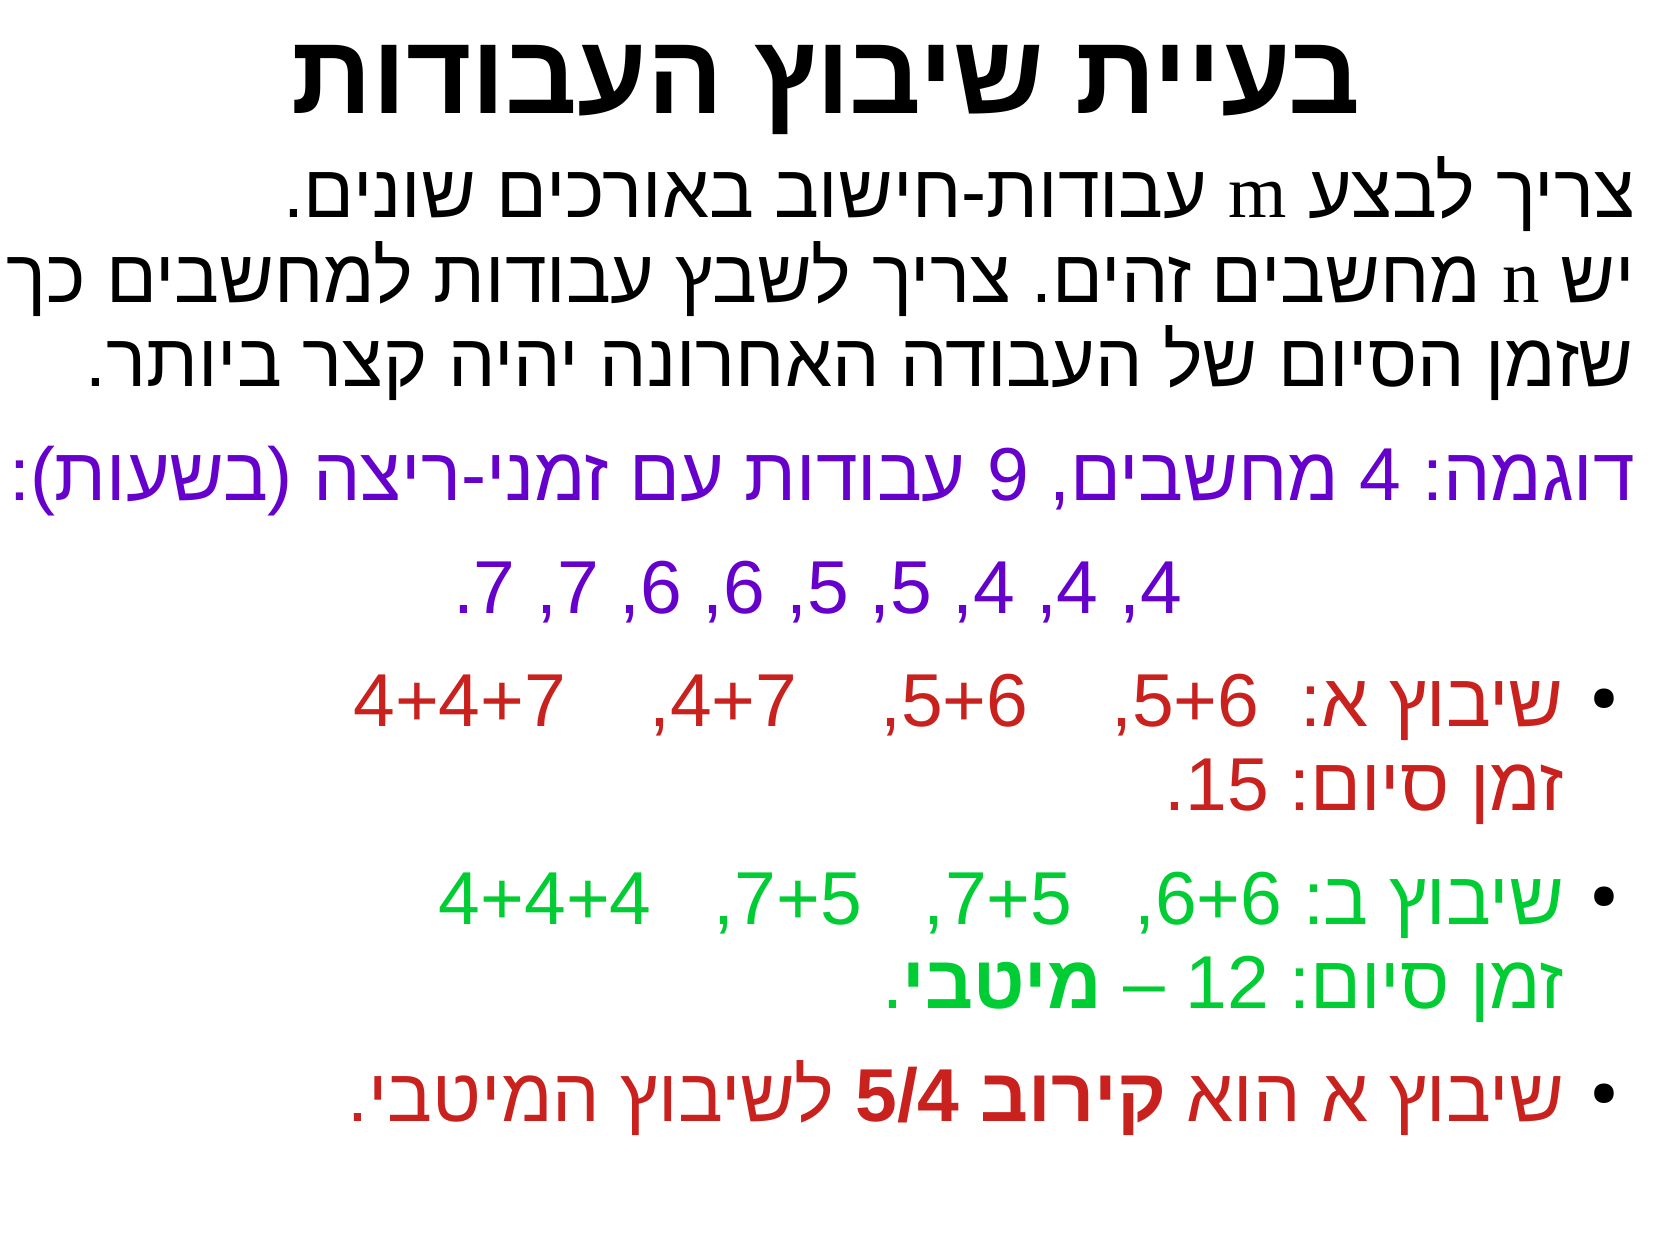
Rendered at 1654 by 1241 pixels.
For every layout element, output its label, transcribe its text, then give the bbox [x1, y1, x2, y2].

list צריך לבצע m עבודות-חישוב באורכים שונים. יש n מחשבים זהים. צריך לשבץ עבודות למחשבים כך שזמן הסיום של העבודה האחרונה יהיה קצר ביותר. דוגמה: 4 מחשבים, 9 עבודות עם זמני-ריצה (בשעות): 4, 4, 4, 5, 5, 6, 6, 7, 7. שיבוץ א: 5+6, 5+6, 4+7, 4+4+7 זמן סיום: 15. שיבוץ ב: 6+6, 7+5, 7+5, 4+4+4 זמן סיום: 12 – מיטבי. שיבוץ א הוא קירוב 5/4 לשיבוץ המיטבי. [0, 150, 1636, 1216]
title בעיית שיבוץ העבודות [0, 0, 1654, 151]
